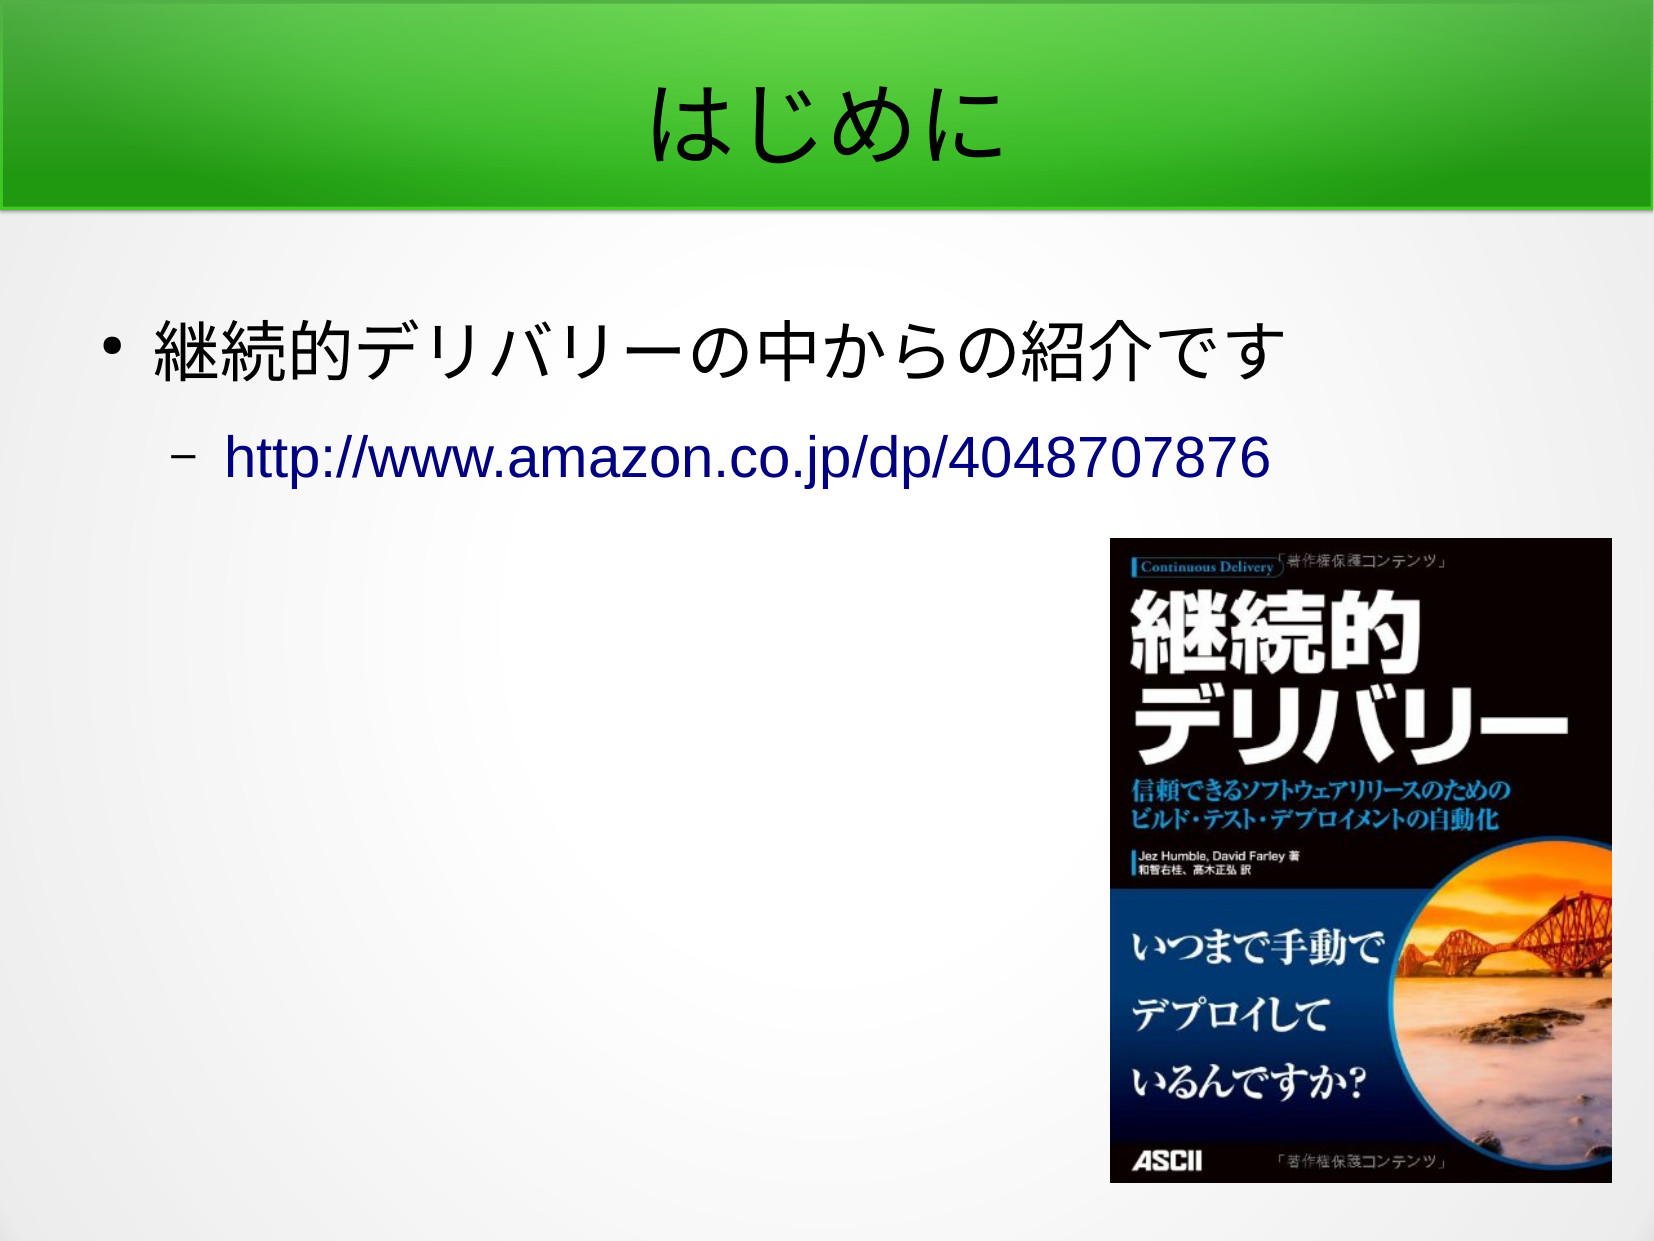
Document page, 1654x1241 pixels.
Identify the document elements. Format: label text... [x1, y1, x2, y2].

picture [1110, 538, 1612, 1183]
title はじめに [82, 47, 1571, 189]
list 継続的デリバリーの中からの紹介です http://www.amazon.co.jp/dp/4048707876 [82, 299, 1571, 1019]
